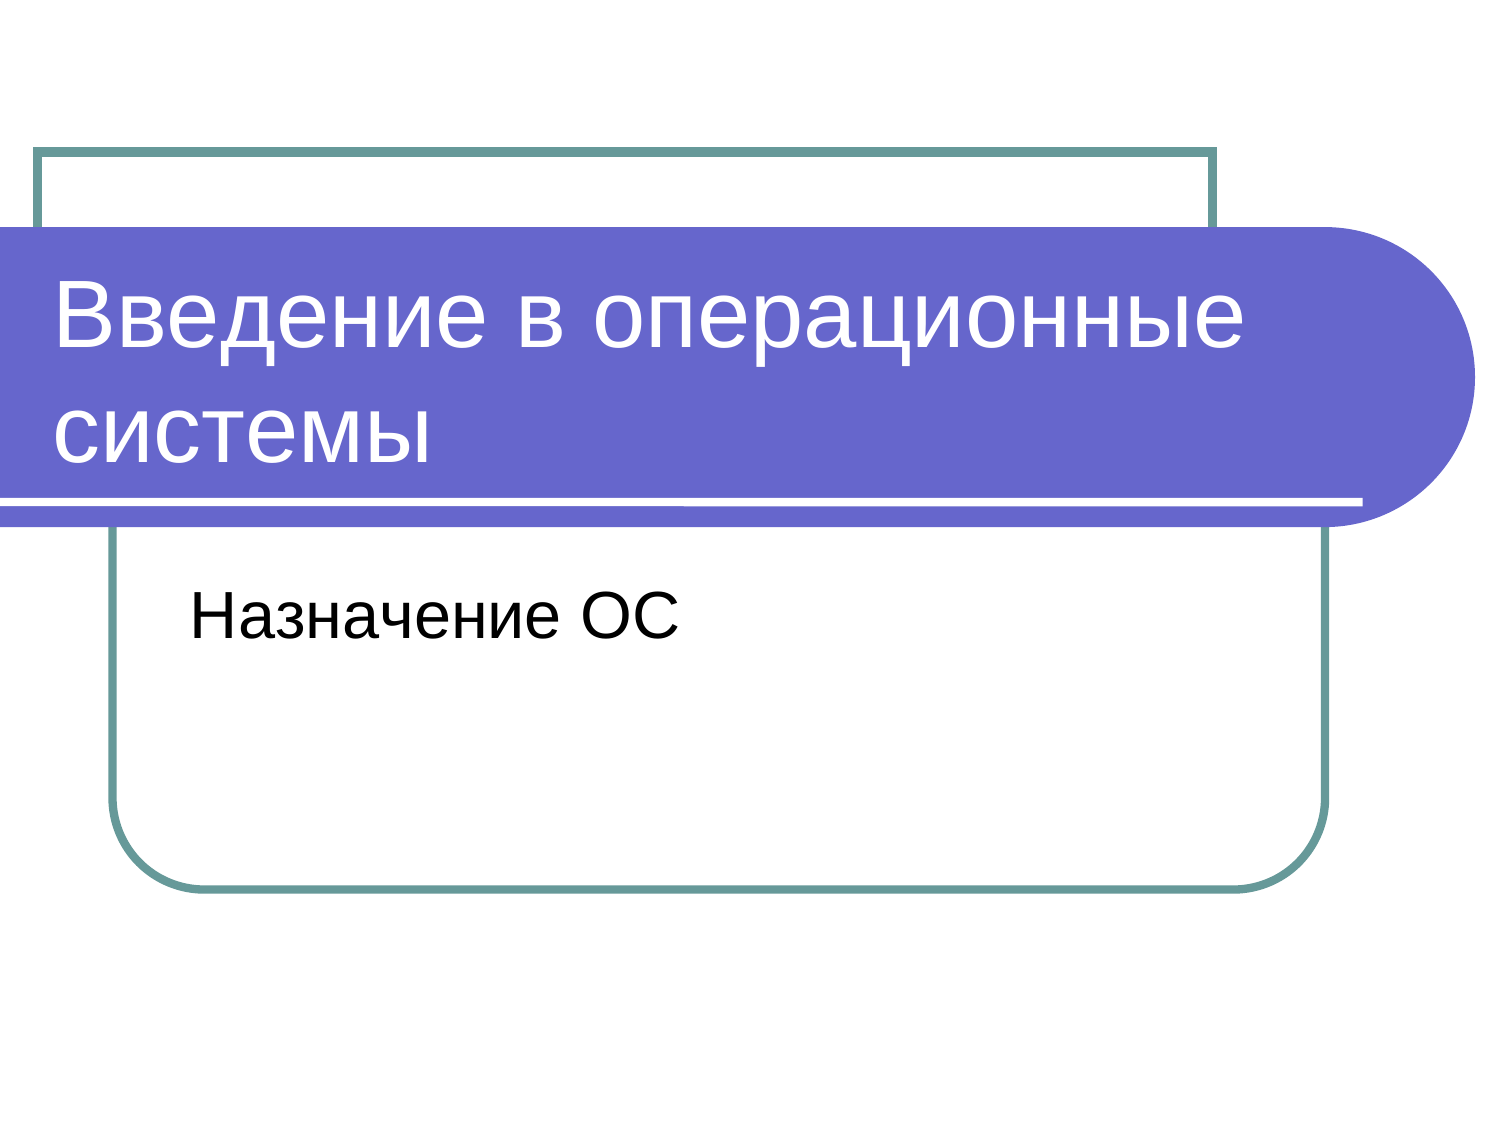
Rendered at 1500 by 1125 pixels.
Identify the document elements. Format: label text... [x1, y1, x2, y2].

subtitle Назначение ОС [174, 564, 1263, 840]
title Введение в операционные системы [37, 234, 1363, 499]
